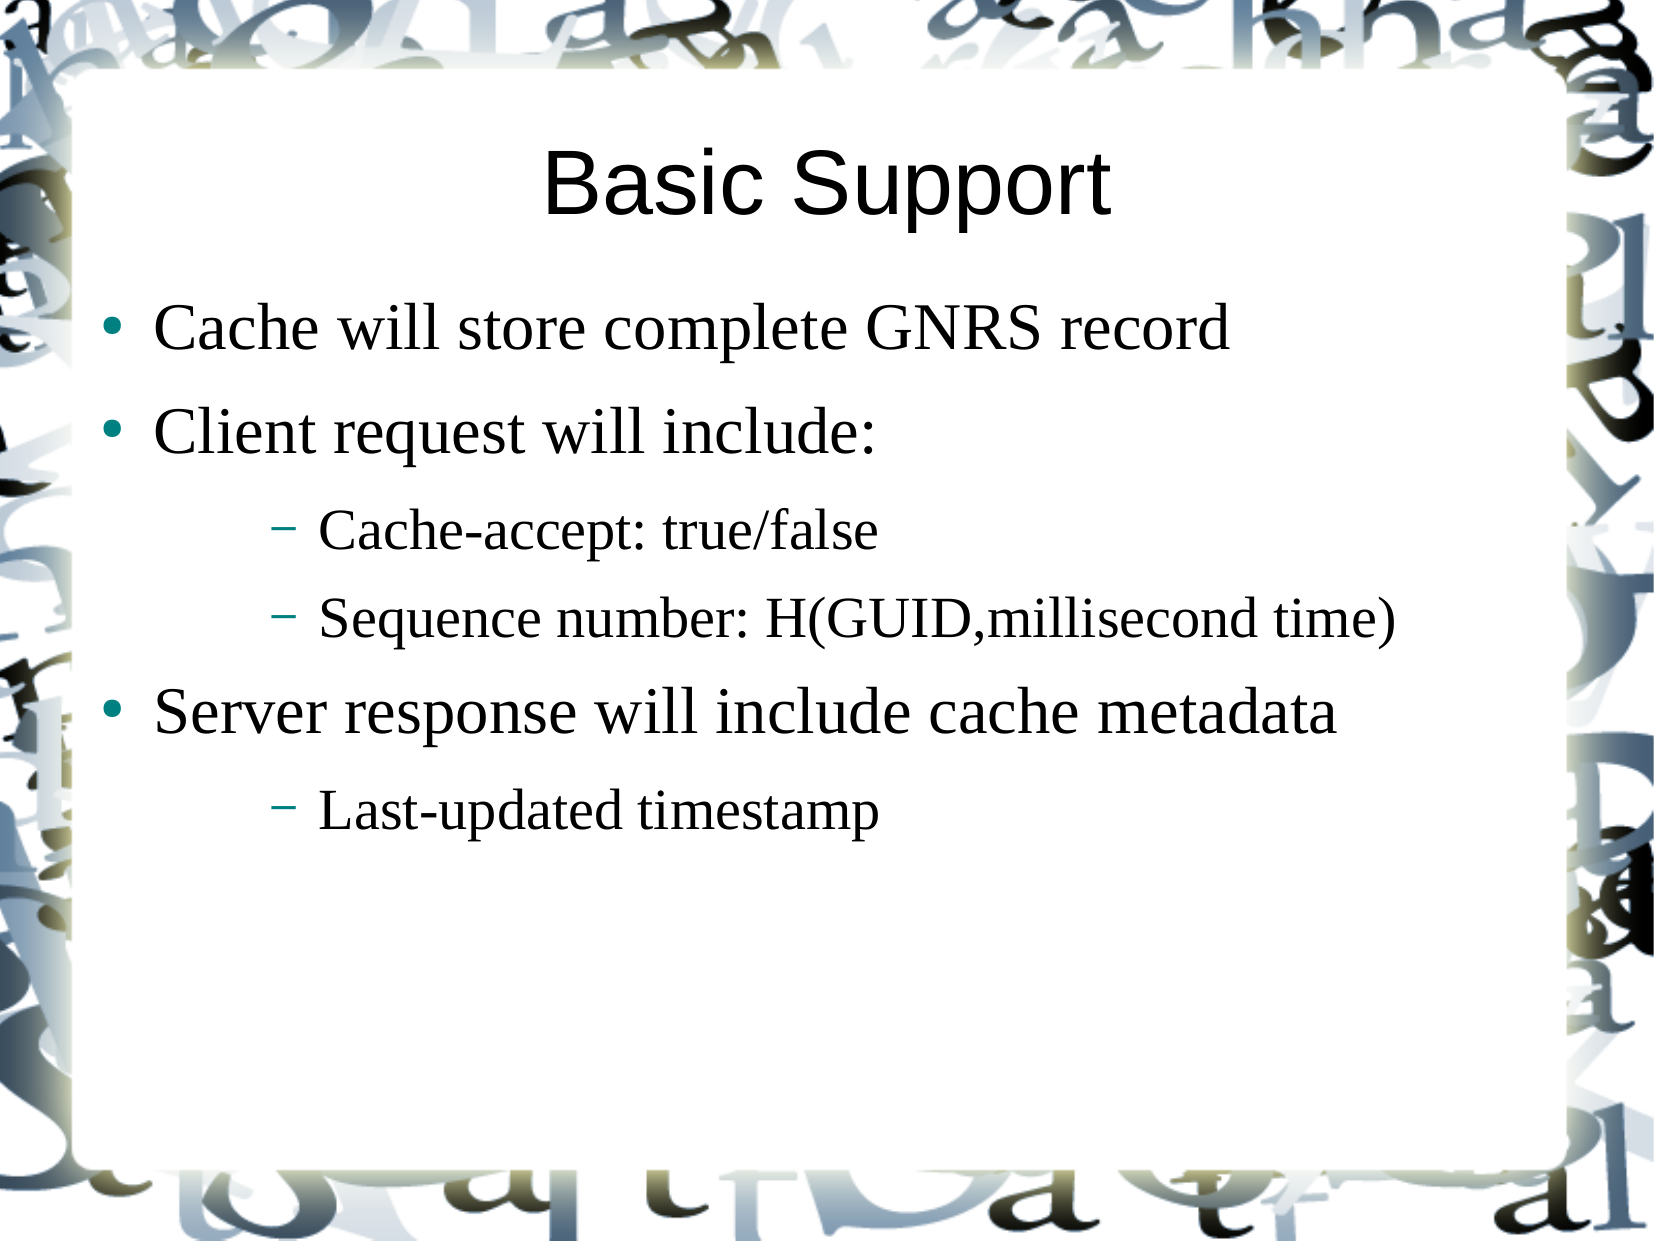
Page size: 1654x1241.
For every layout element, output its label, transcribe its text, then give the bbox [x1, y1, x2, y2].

list Cache will store complete GNRS record Client request will include: Cache-accept: true/false Sequence number: H(GUID,millisecond time) Server response will include cache metadata Last-updated timestamp [82, 290, 1571, 1010]
picture [0, 0, 1654, 1241]
title Basic Support [82, 78, 1571, 287]
